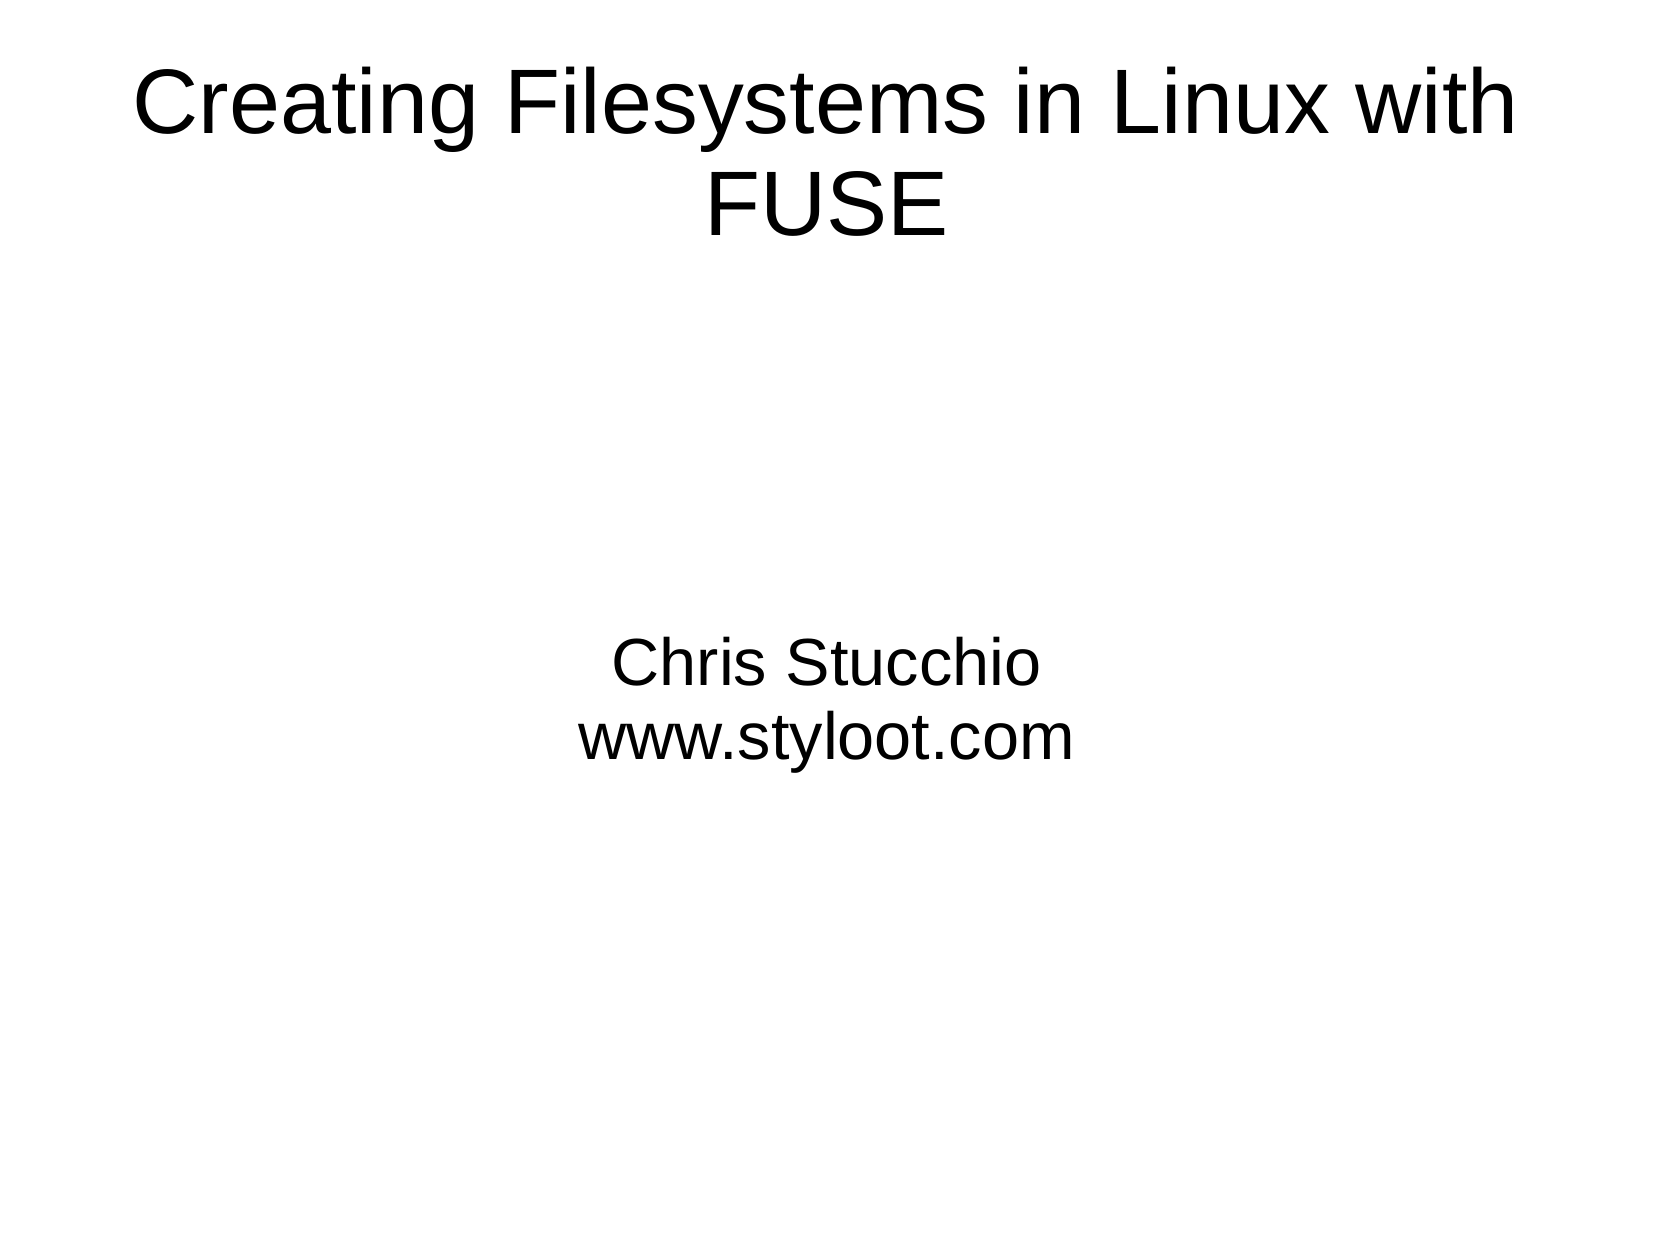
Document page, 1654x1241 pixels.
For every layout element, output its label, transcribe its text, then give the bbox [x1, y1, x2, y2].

title Creating Filesystems in Linux with FUSE [82, 49, 1571, 257]
subtitle Chris Stucchio www.styloot.com [82, 290, 1571, 1109]
